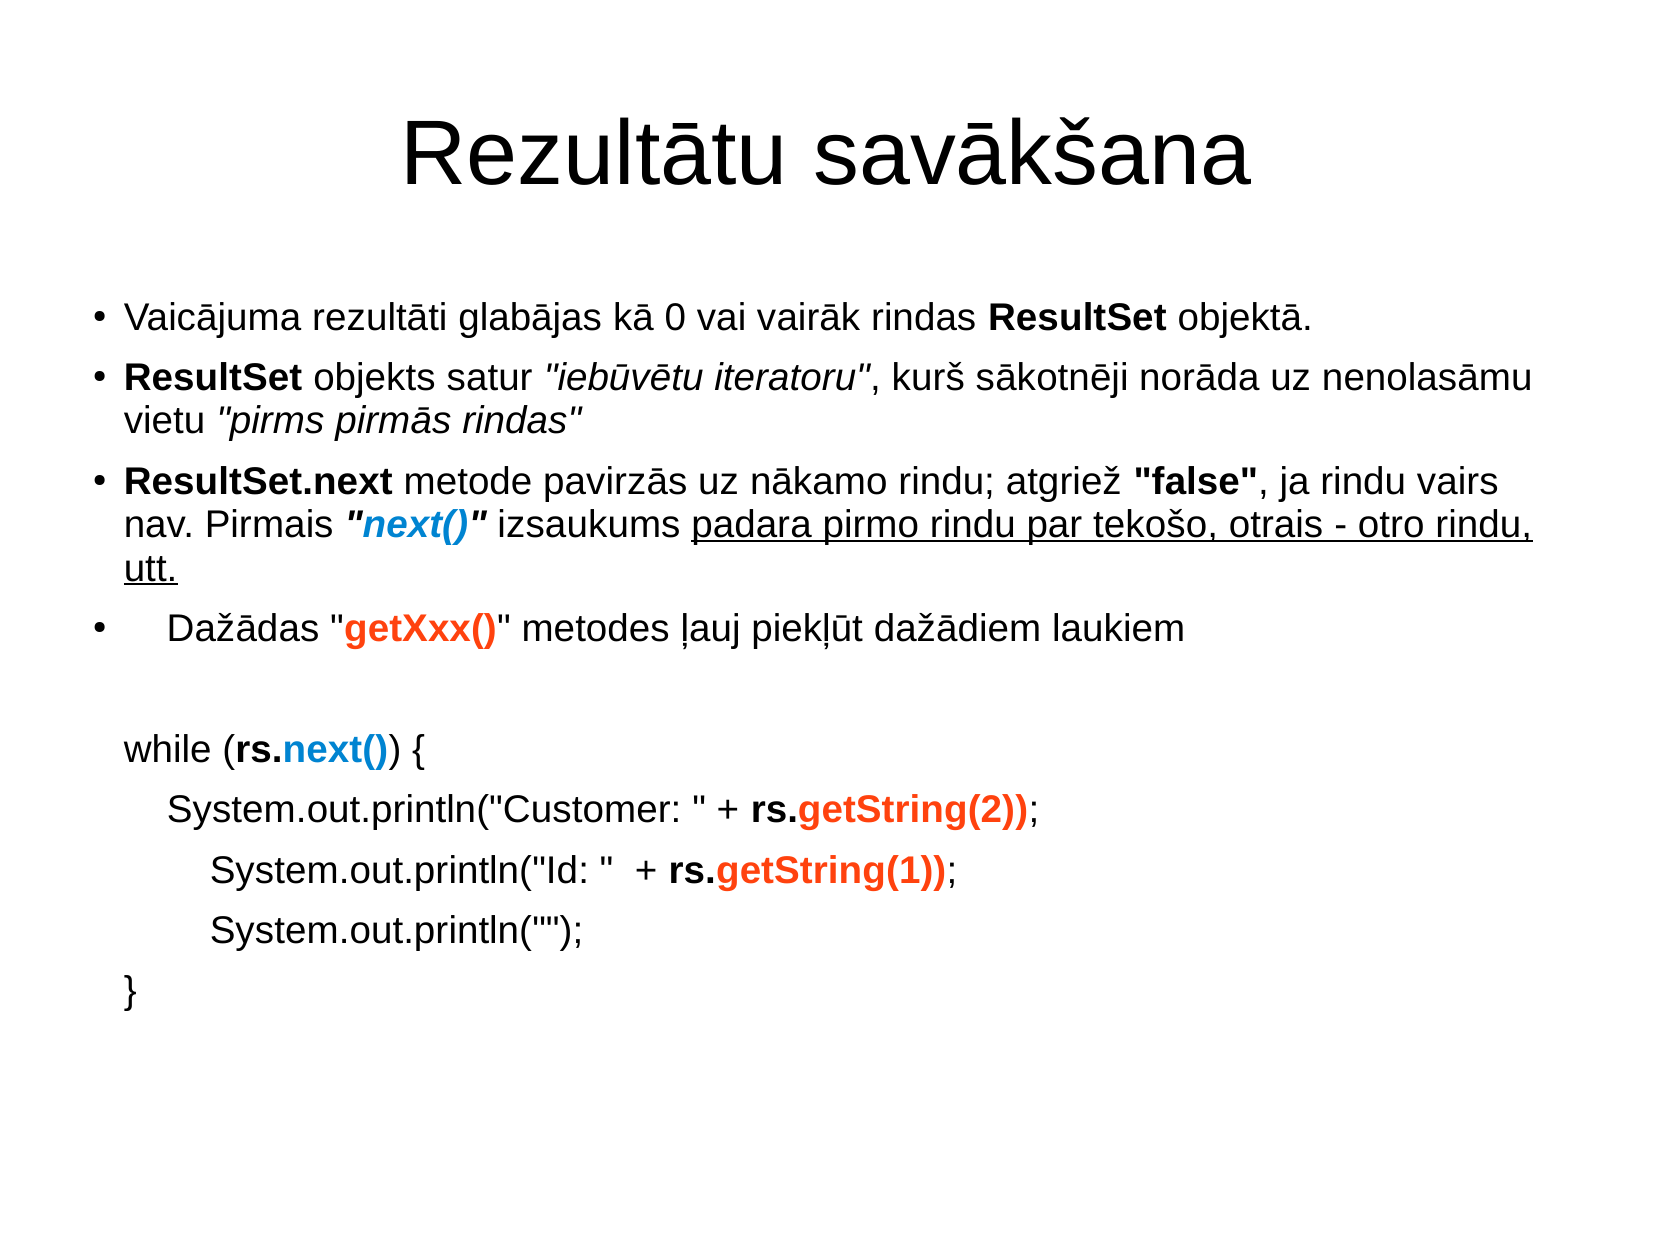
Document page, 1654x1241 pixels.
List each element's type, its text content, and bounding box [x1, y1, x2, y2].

title Rezultātu savākšana [82, 49, 1571, 257]
list Vaicājuma rezultāti glabājas kā 0 vai vairāk rindas ResultSet objektā. ResultSet objekts satur "iebūvētu iteratoru", kurš sākotnēji norāda uz nenolasāmu vietu "pirms pirmās rindas" ResultSet.next metode pavirzās uz nākamo rindu; atgriež "false", ja rindu vairs nav. Pirmais "next()" izsaukums padara pirmo rindu par tekošo, otrais - otro rindu, utt. Dažādas "getXxx()" metodes ļauj piekļūt dažādiem laukiem while (rs.next()) { System.out.println("Customer: " + rs.getString(2)); System.out.println("Id: " + rs.getString(1)); System.out.println(""); } [82, 295, 1538, 1015]
